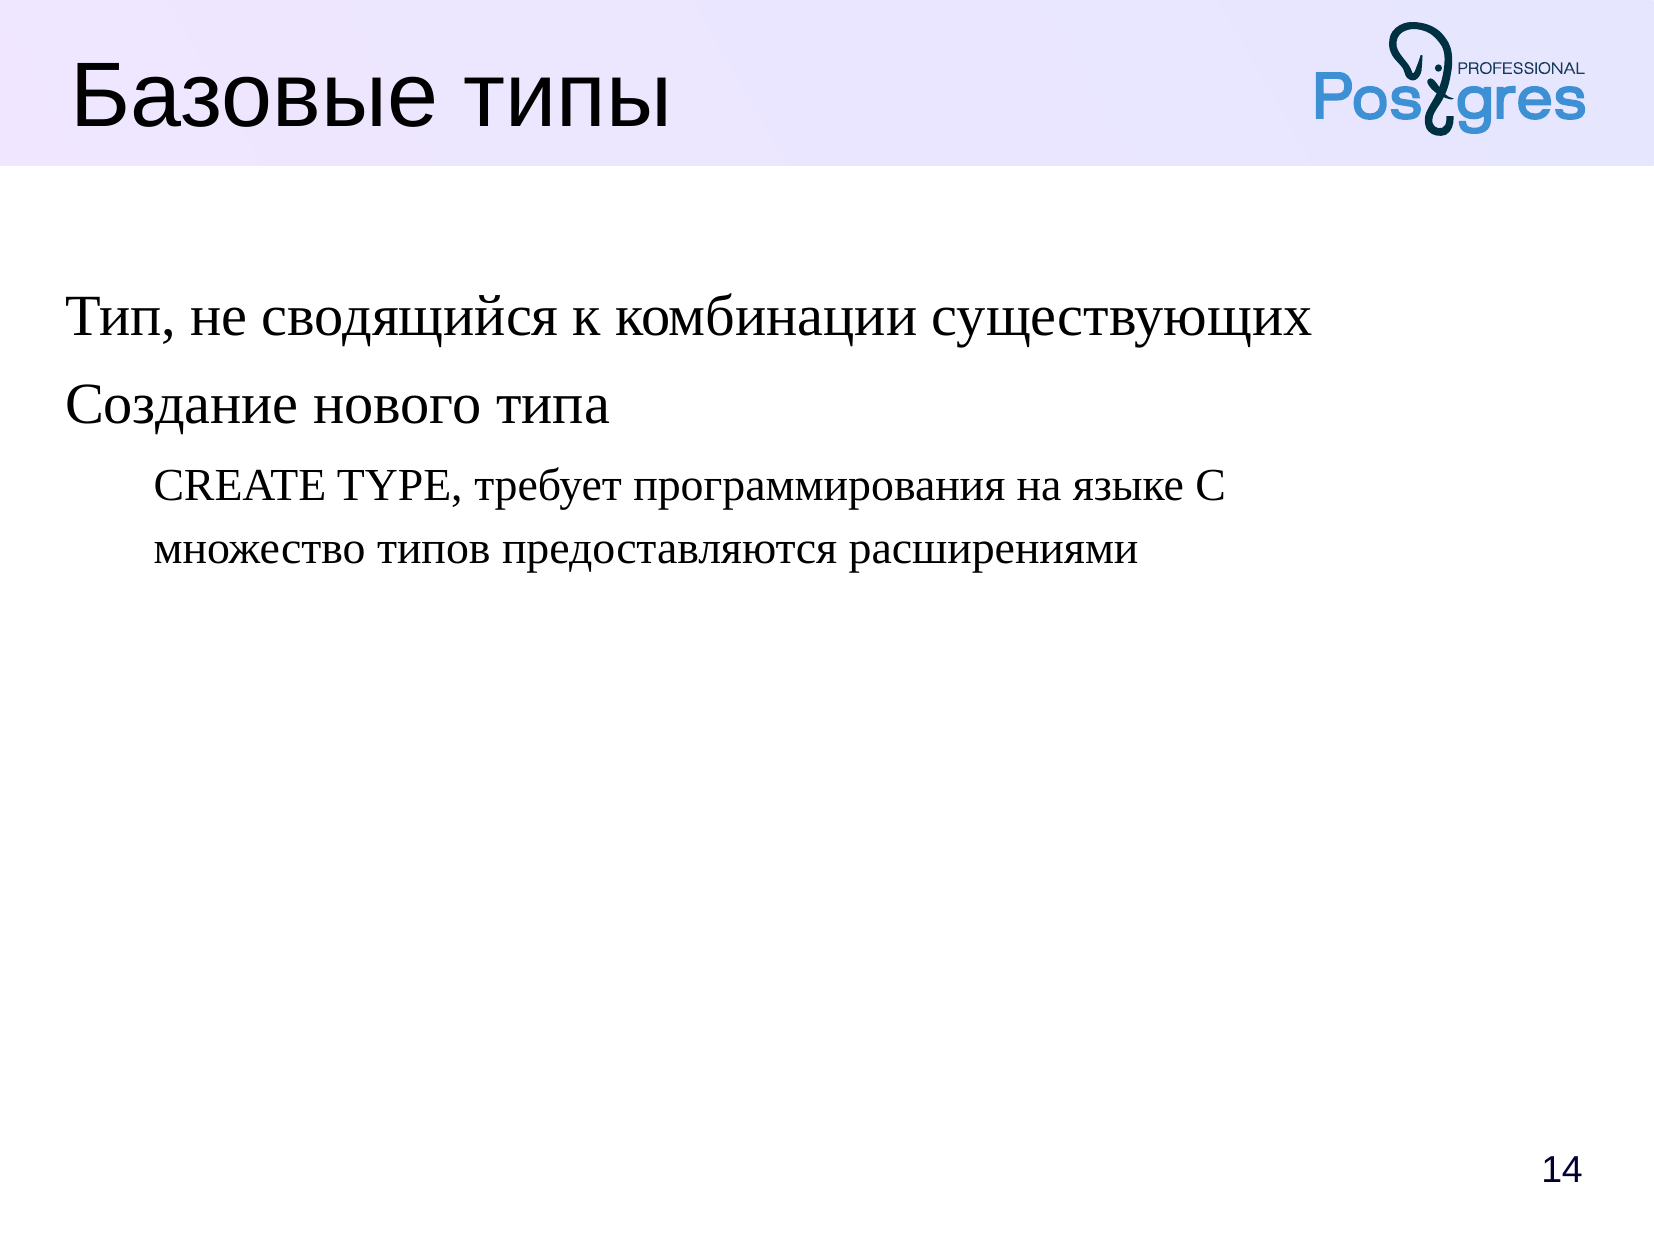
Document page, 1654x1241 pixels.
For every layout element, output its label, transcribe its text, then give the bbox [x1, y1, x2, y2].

list Тип, не сводящийся к комбинации существующих Создание нового типа CREATE TYPE, требует программирования на языке C множество типов предоставляются расширениями [64, 283, 1577, 1141]
title Базовые типы [70, 43, 1241, 147]
